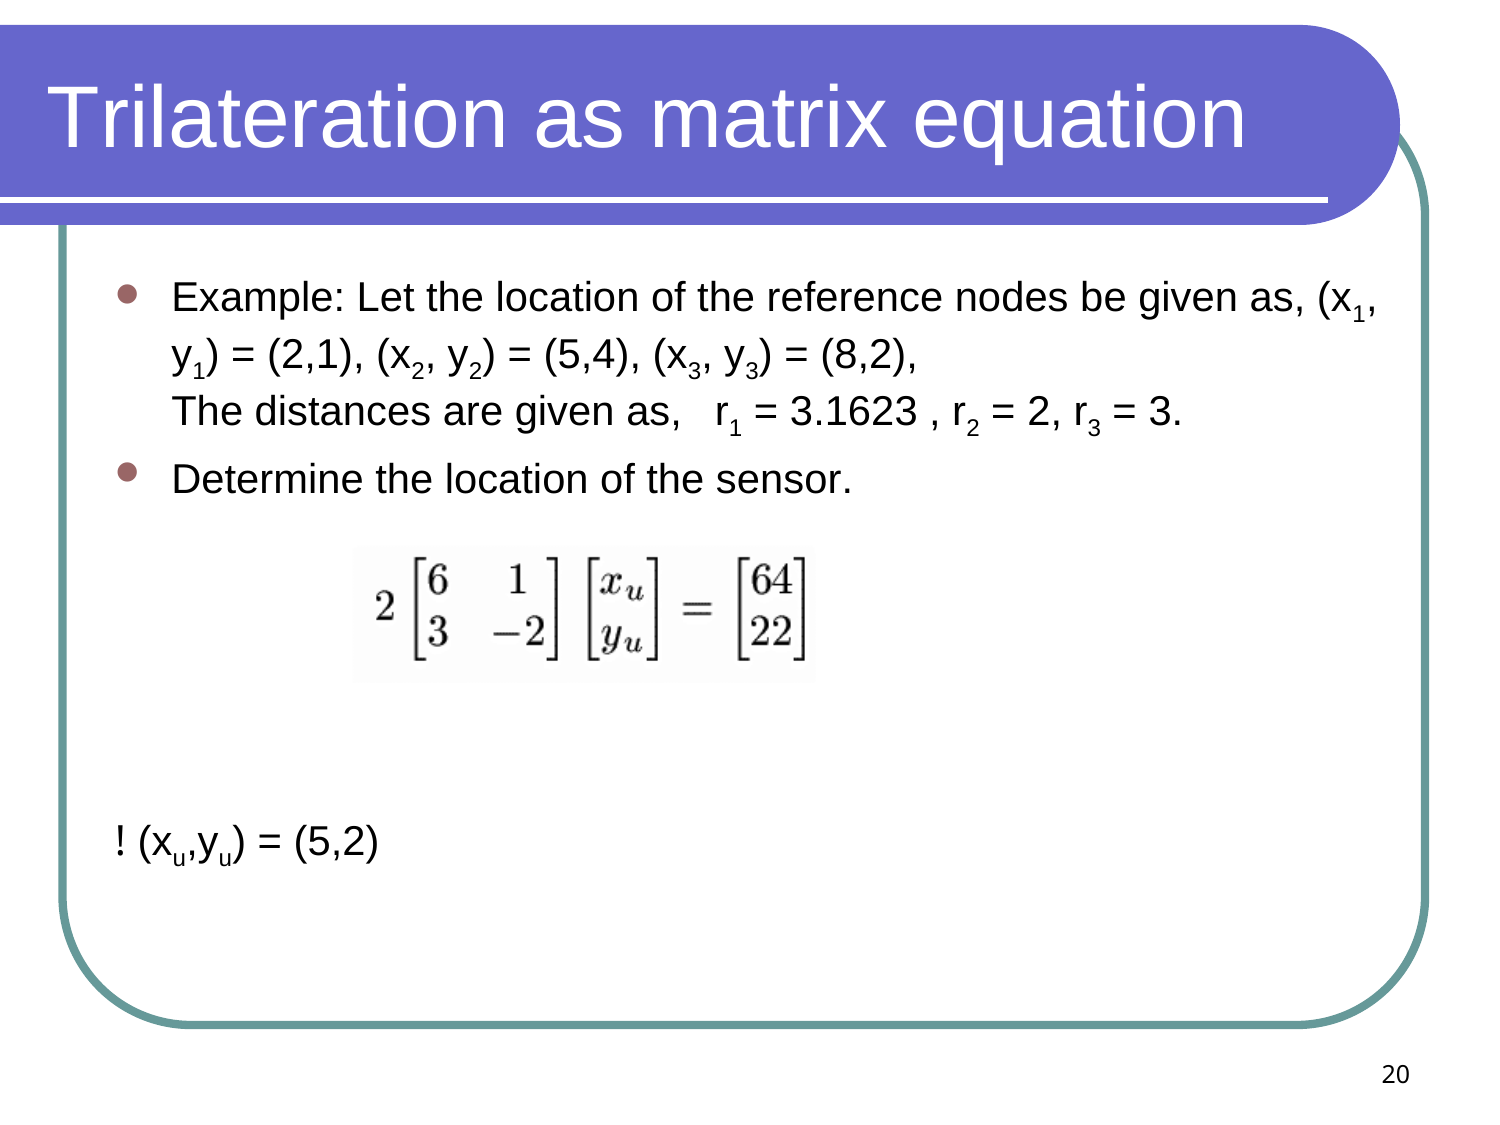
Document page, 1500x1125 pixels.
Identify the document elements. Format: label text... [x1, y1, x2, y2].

title Trilateration as matrix equation [31, 37, 1347, 188]
text_box <number> [1074, 1025, 1426, 1101]
list Example: Let the location of the reference nodes be given as, (x1, y1) = (2,1), (x2, y2) = (5,4), (x3, y3) = (8,2), The distances are given as, r1 = 3.1623 , r2 = 2, r3 = 3. Determine the location of the sensor. ! (xu,yu) = (5,2) [99, 262, 1401, 988]
picture [350, 537, 819, 683]
